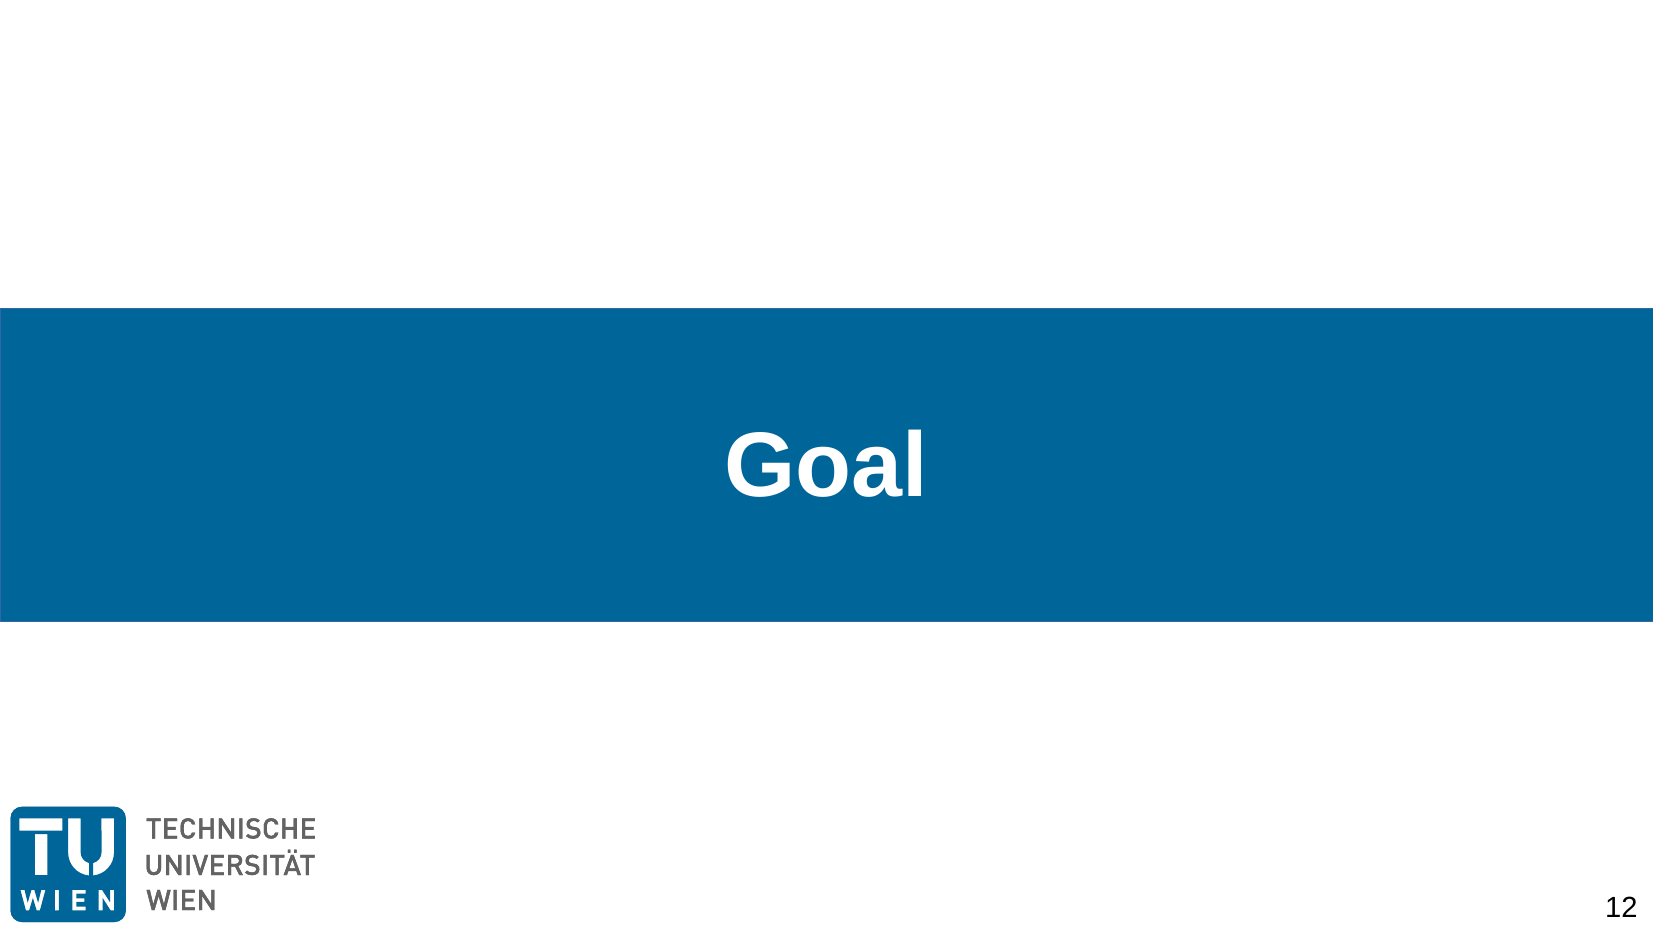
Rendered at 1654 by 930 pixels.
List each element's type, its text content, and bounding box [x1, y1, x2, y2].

title Goal [0, 308, 1653, 622]
